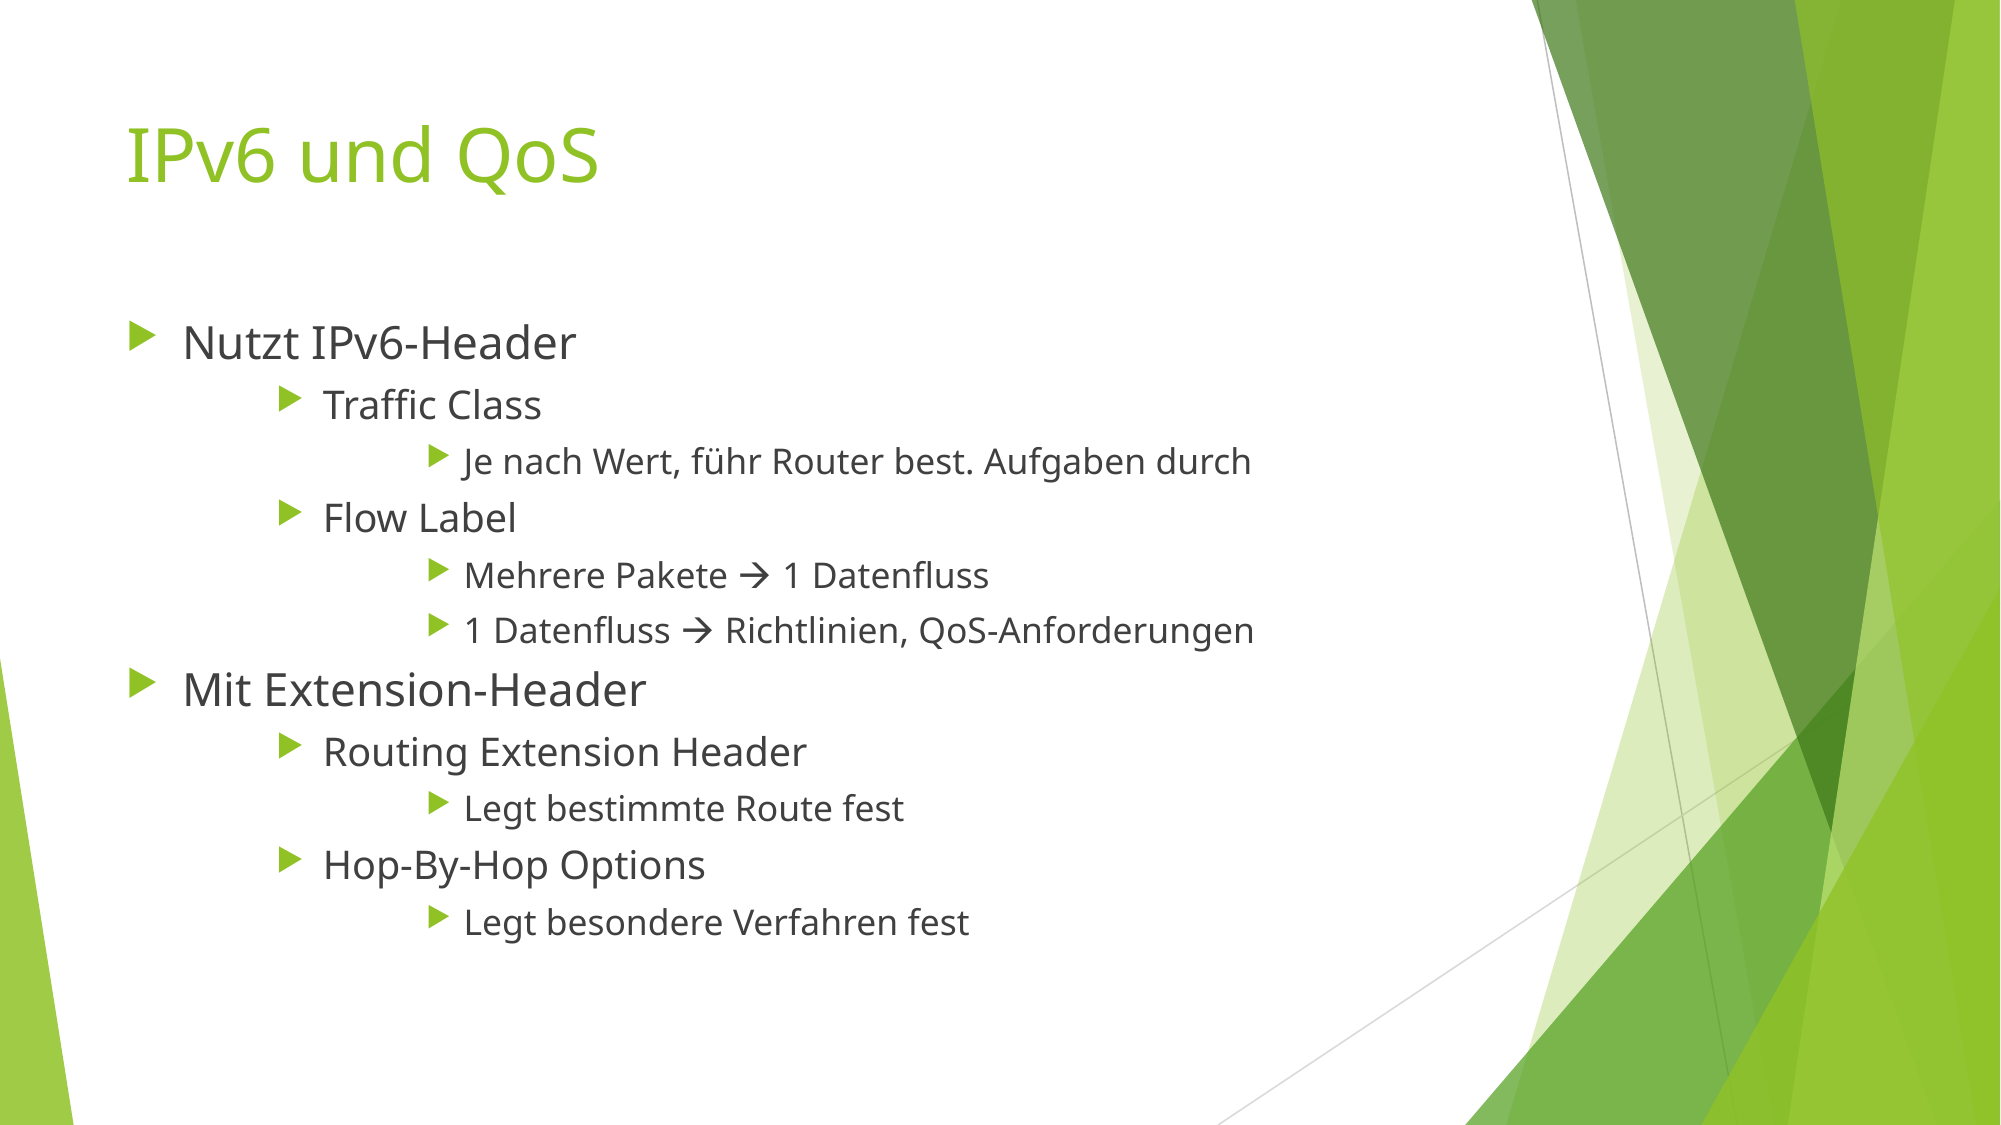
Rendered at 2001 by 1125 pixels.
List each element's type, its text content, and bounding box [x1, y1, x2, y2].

list Nutzt IPv6-Header Traffic Class Je nach Wert, führ Router best. Aufgaben durch Flow Label Mehrere Pakete  1 Datenfluss 1 Datenfluss  Richtlinien, QoS-Anforderungen Mit Extension-Header Routing Extension Header Legt bestimmte Route fest Hop-By-Hop Options Legt besondere Verfahren fest [111, 316, 1522, 992]
title IPv6 und QoS [111, 99, 1522, 316]
